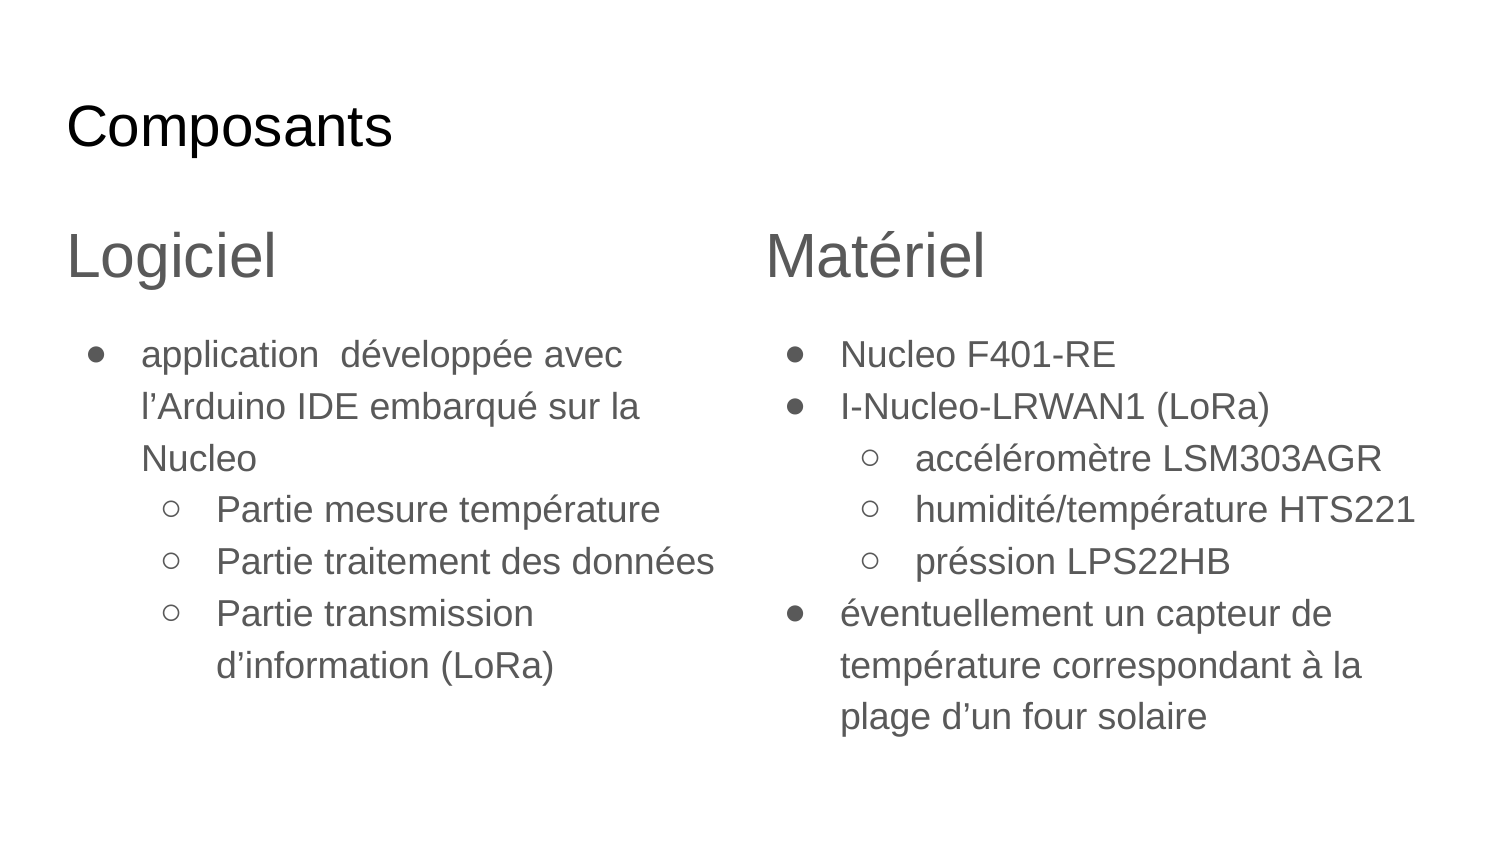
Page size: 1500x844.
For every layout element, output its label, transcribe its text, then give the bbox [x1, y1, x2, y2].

list Logiciel application développée avec l’Arduino IDE embarqué sur la Nucleo Partie mesure température Partie traitement des données Partie transmission d’information (LoRa) [51, 189, 750, 750]
list Matériel Nucleo F401-RE I-Nucleo-LRWAN1 (LoRa) accéléromètre LSM303AGR humidité/température HTS221 préssion LPS22HB éventuellement un capteur de température correspondant à la plage d’un four solaire [750, 189, 1449, 750]
title Composants [51, 72, 1449, 167]
